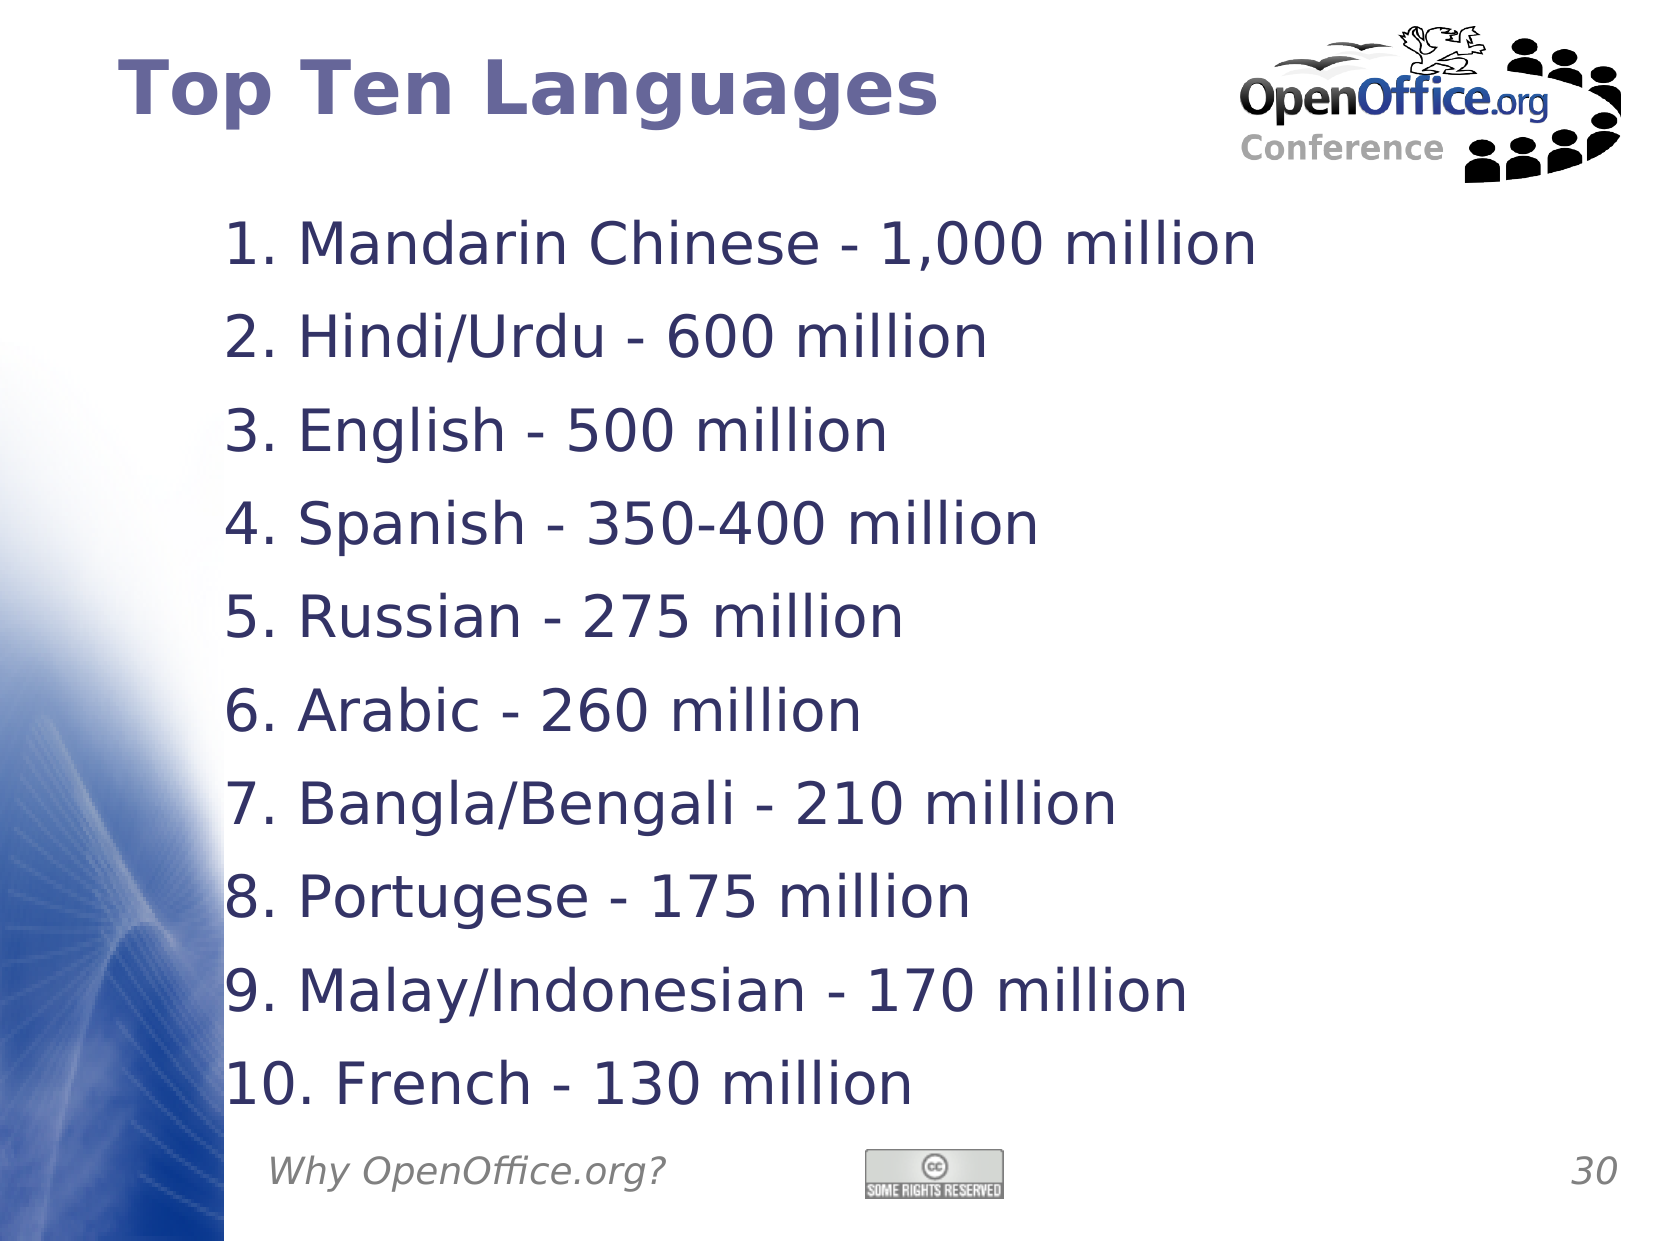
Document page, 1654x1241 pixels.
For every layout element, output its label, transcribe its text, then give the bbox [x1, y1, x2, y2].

title Top Ten Languages [29, 29, 1216, 149]
picture [1240, 26, 1621, 183]
picture [0, 0, 224, 1241]
list 1. Mandarin Chinese - 1,000 million 2. Hindi/Urdu - 600 million 3. English - 500 million 4. Spanish - 350-400 million 5. Russian - 275 million 6. Arabic - 260 million 7. Bangla/Bengali - 210 million 8. Portugese - 175 million 9. Malay/Indonesian - 170 million 10. French - 130 million [223, 210, 1619, 1119]
